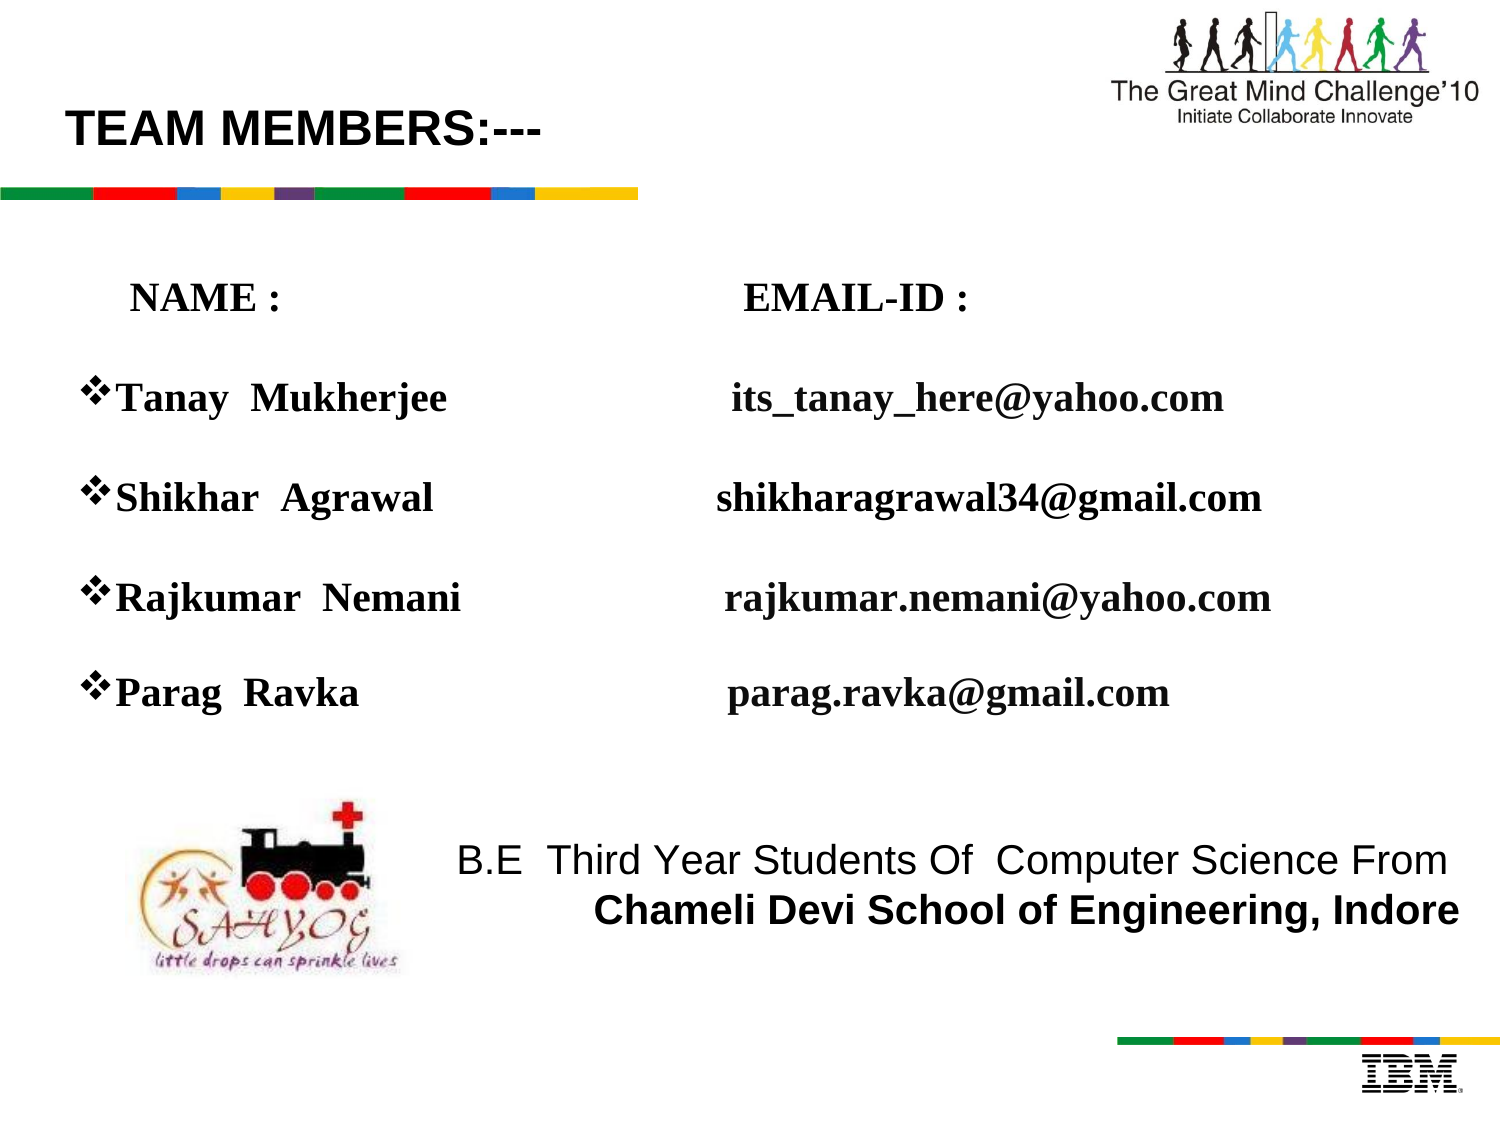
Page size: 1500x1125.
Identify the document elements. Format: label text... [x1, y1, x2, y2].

text_box B.E Third Year Students Of Computer Science From Chameli Devi School of Engineering, Indore [299, 824, 1476, 941]
picture [1450, 1037, 1500, 1045]
picture [0, 187, 638, 200]
picture [1087, 0, 1500, 150]
text_box NAME : EMAIL-ID : Tanay Mukherjee its_tanay_here@yahoo.com Shikhar Agrawal shikharagrawal34@gmail.com Rajkumar Nemani rajkumar.nemani@yahoo.com Parag Ravka parag.ravka@gmail.com [62, 262, 1450, 1069]
picture [1362, 1054, 1463, 1093]
text_box TEAM MEMBERS:--- [50, 87, 576, 163]
